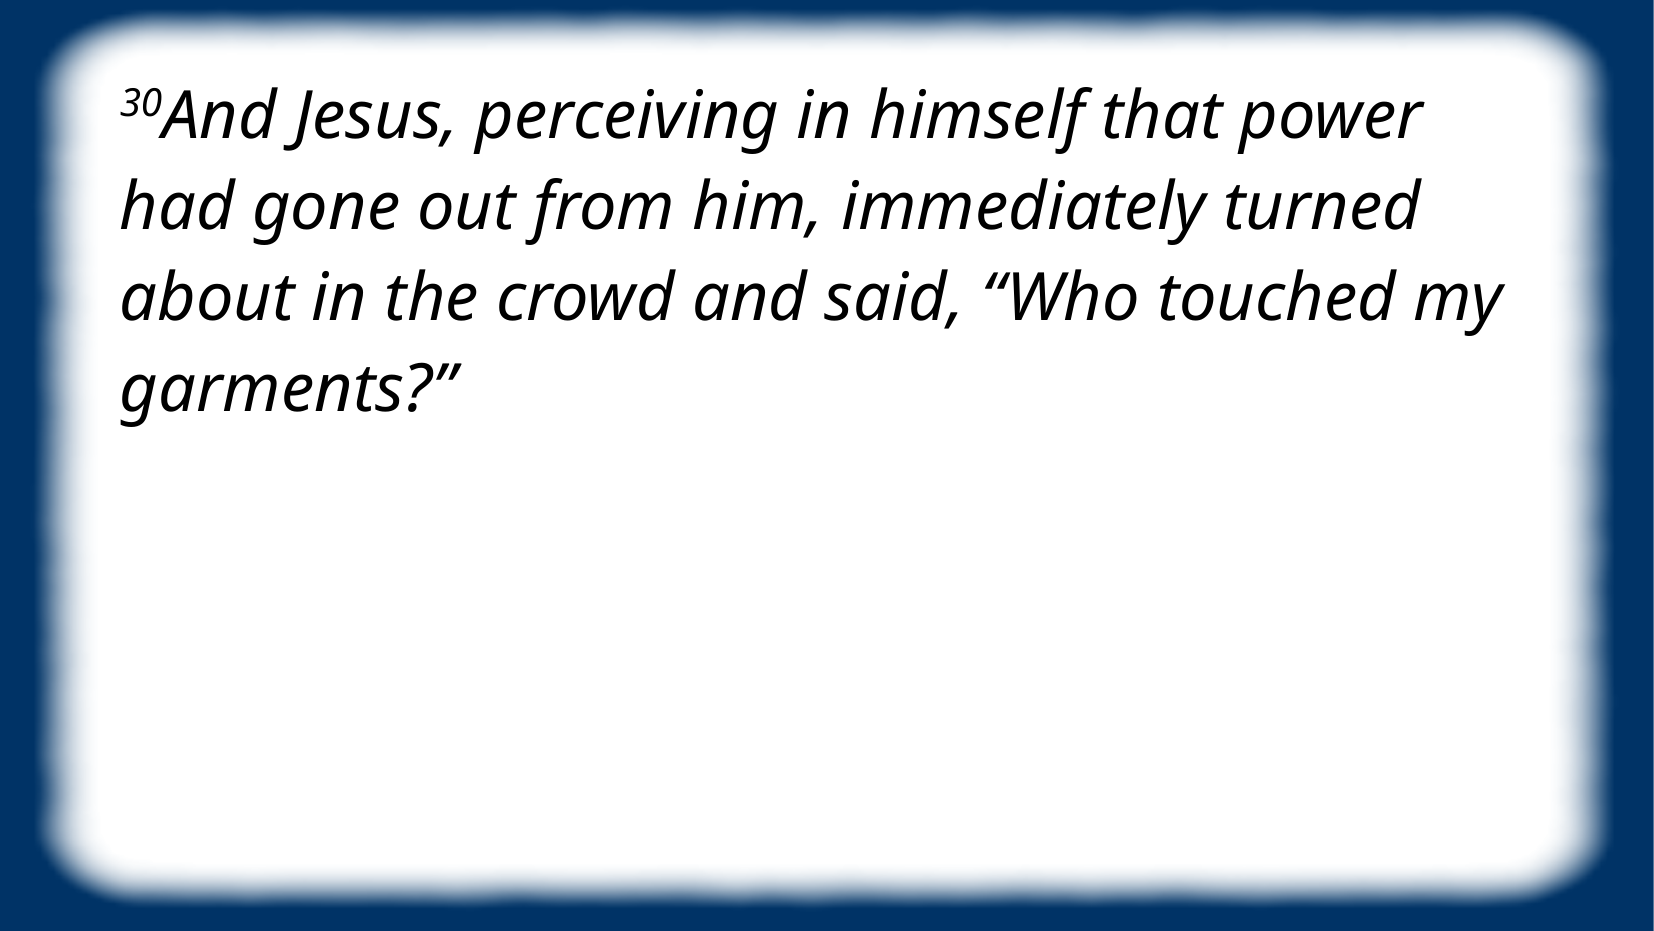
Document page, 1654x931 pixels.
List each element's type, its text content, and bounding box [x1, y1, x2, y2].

text_box 30And Jesus, perceiving in himself that power had gone out from him, immediately turned about in the crowd and said, “Who touched my garments?” [105, 60, 1546, 430]
picture [0, 0, 1654, 931]
